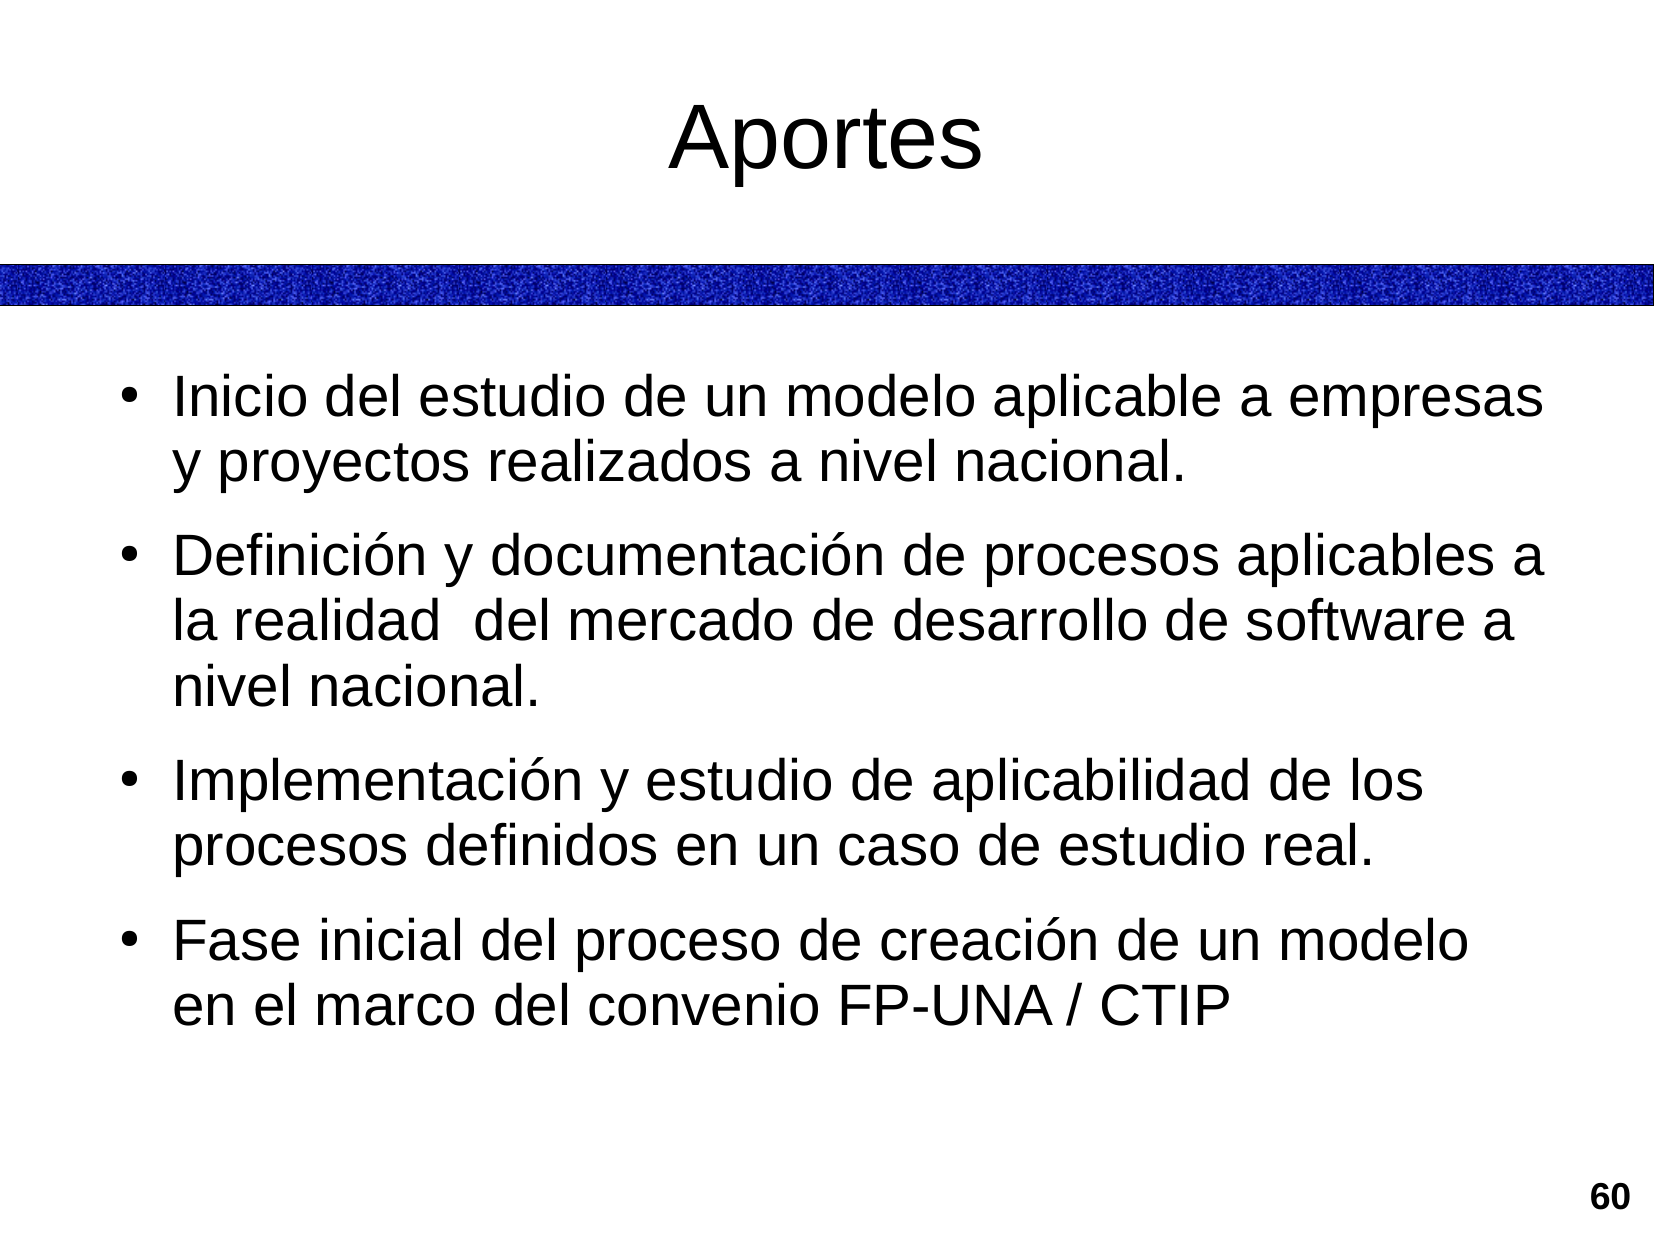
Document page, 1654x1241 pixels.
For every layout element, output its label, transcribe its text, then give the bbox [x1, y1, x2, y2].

title Aportes [58, 14, 1595, 260]
list Inicio del estudio de un modelo aplicable a empresas y proyectos realizados a nivel nacional. Definición y documentación de procesos aplicables a la realidad del mercado de desarrollo de software a nivel nacional. Implementación y estudio de aplicabilidad de los procesos definidos en un caso de estudio real. Fase inicial del proceso de creación de un modelo en el marco del convenio FP-UNA / CTIP [101, 363, 1549, 1168]
text_box <número> [1575, 1168, 1654, 1240]
picture [0, 265, 1653, 305]
